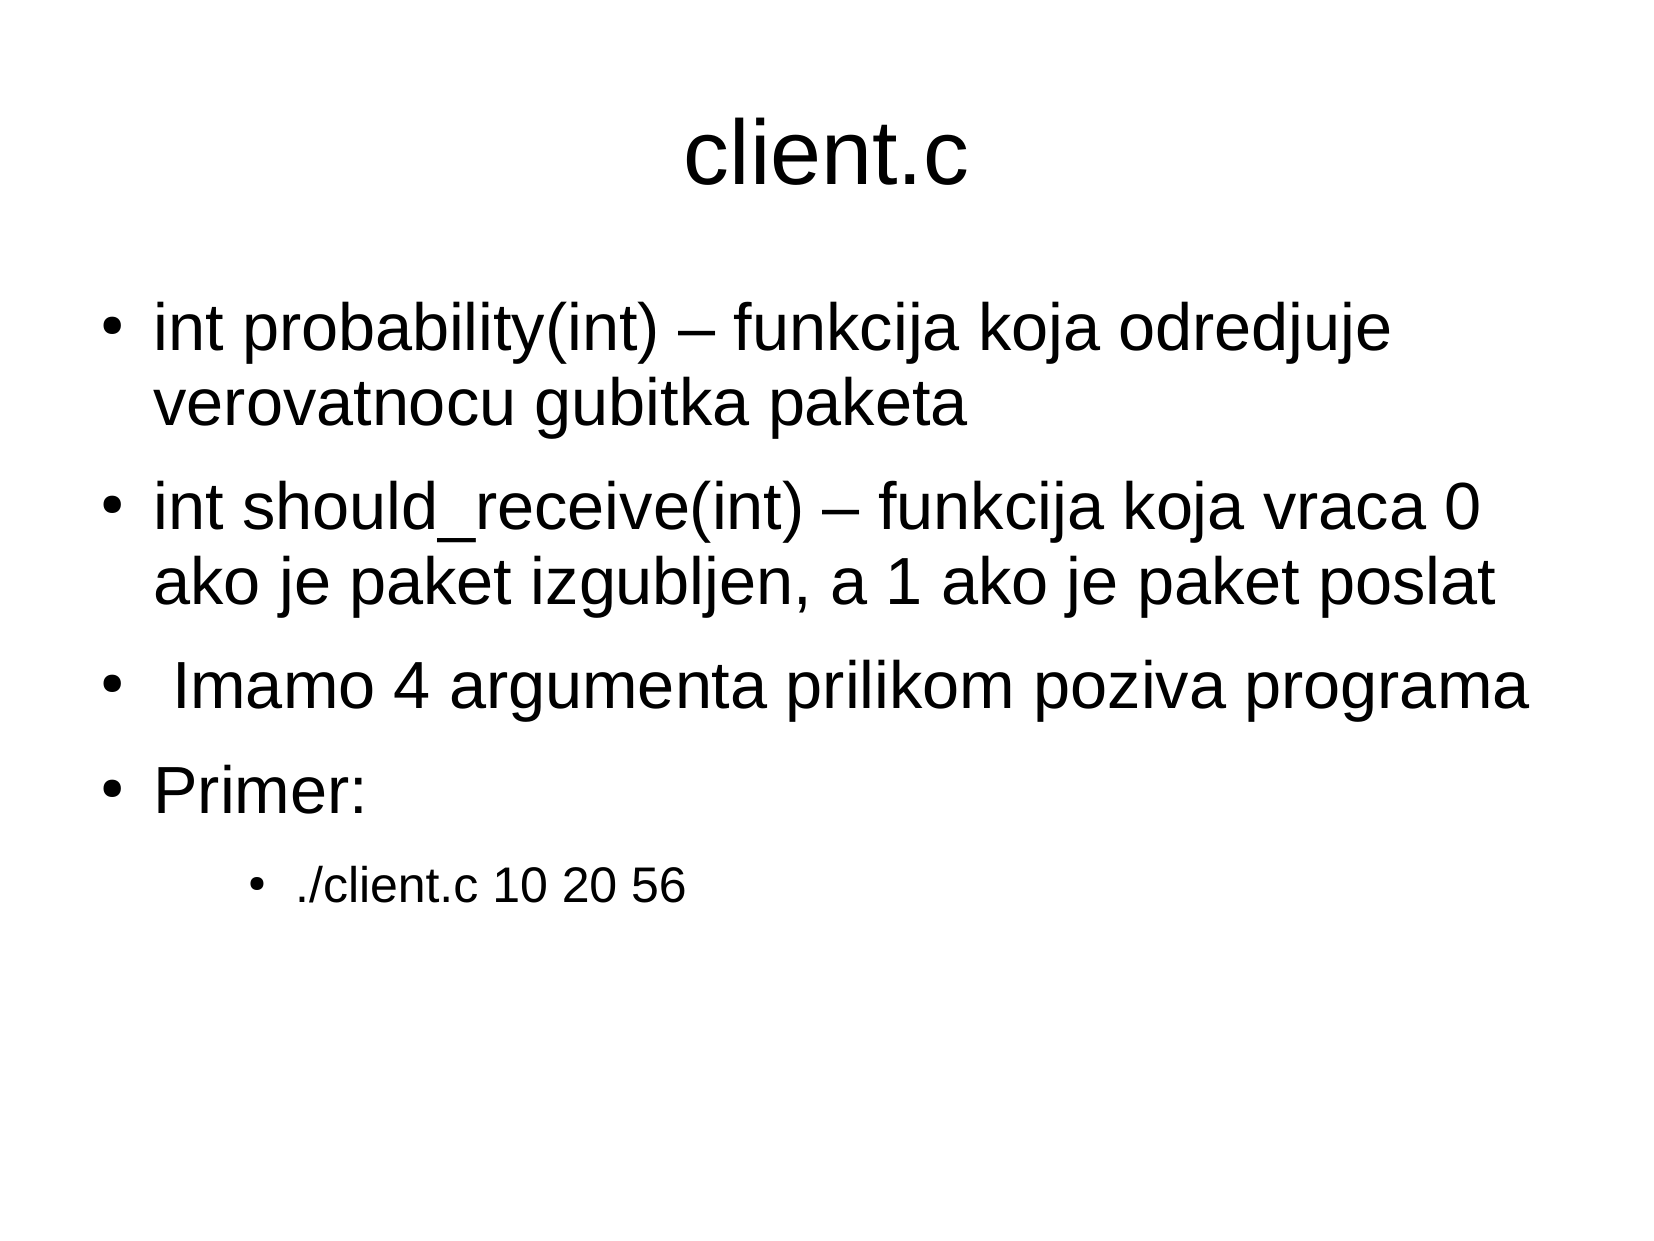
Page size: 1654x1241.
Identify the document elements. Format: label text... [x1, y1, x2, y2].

list int probability(int) – funkcija koja odredjuje verovatnocu gubitka paketa int should_receive(int) – funkcija koja vraca 0 ako je paket izgubljen, a 1 ako je paket poslat Imamo 4 argumenta prilikom poziva programa Primer: ./client.c 10 20 56 [82, 290, 1571, 1010]
title client.c [82, 49, 1571, 257]
